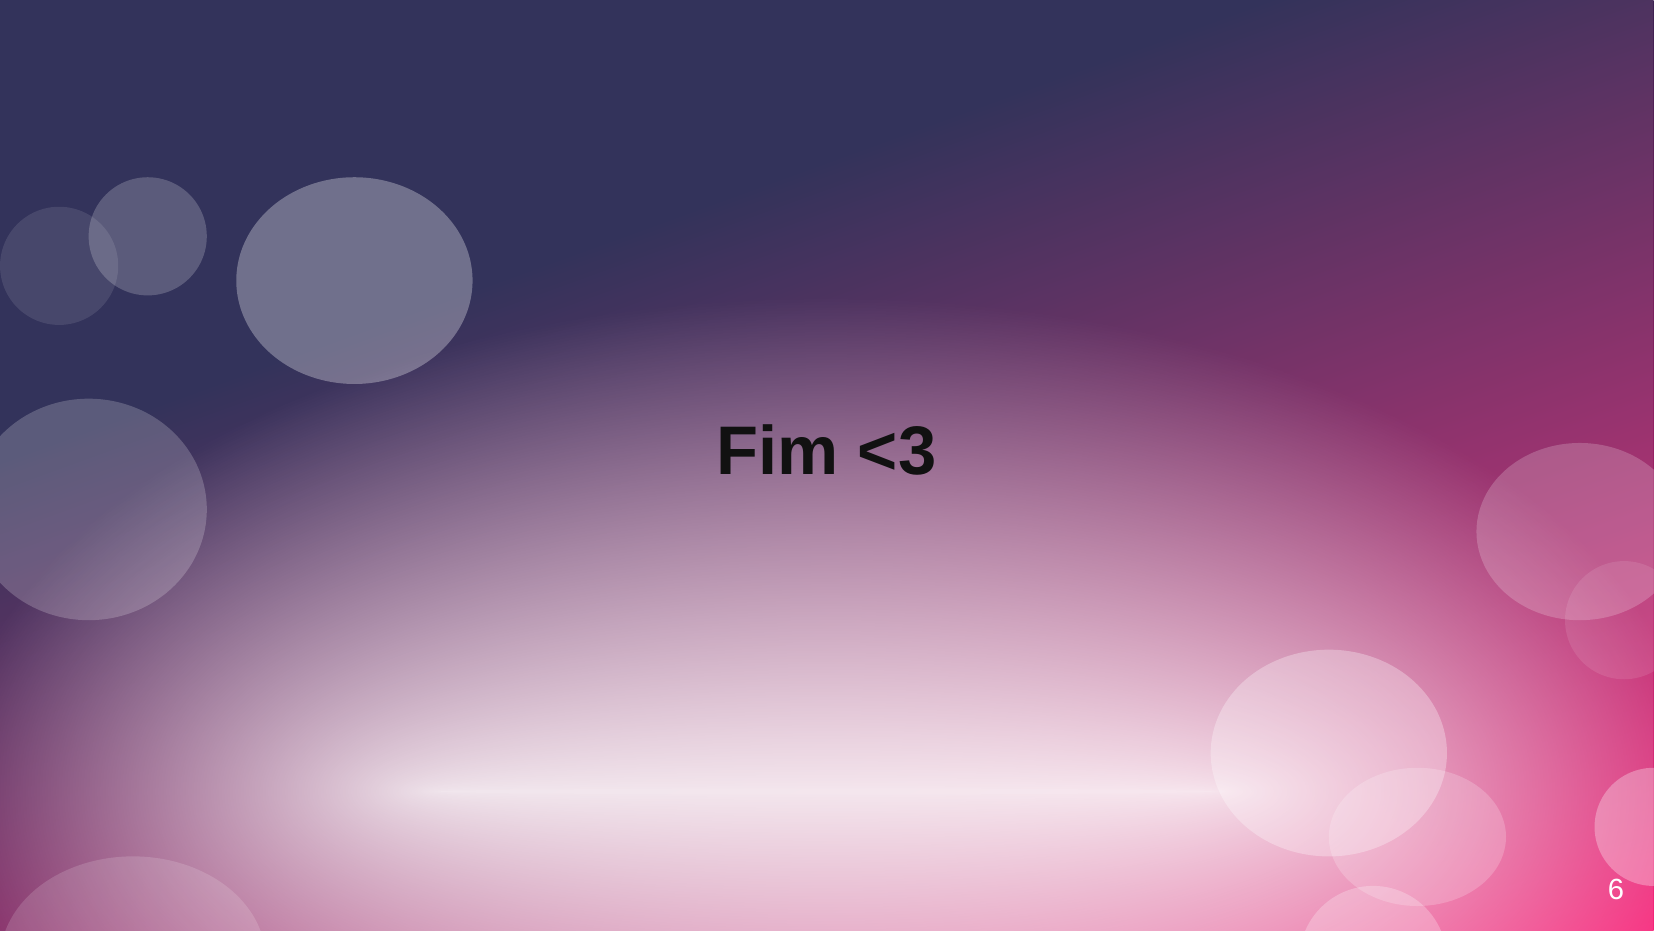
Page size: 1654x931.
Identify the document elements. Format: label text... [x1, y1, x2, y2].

title Fim <3 [88, 369, 1565, 532]
